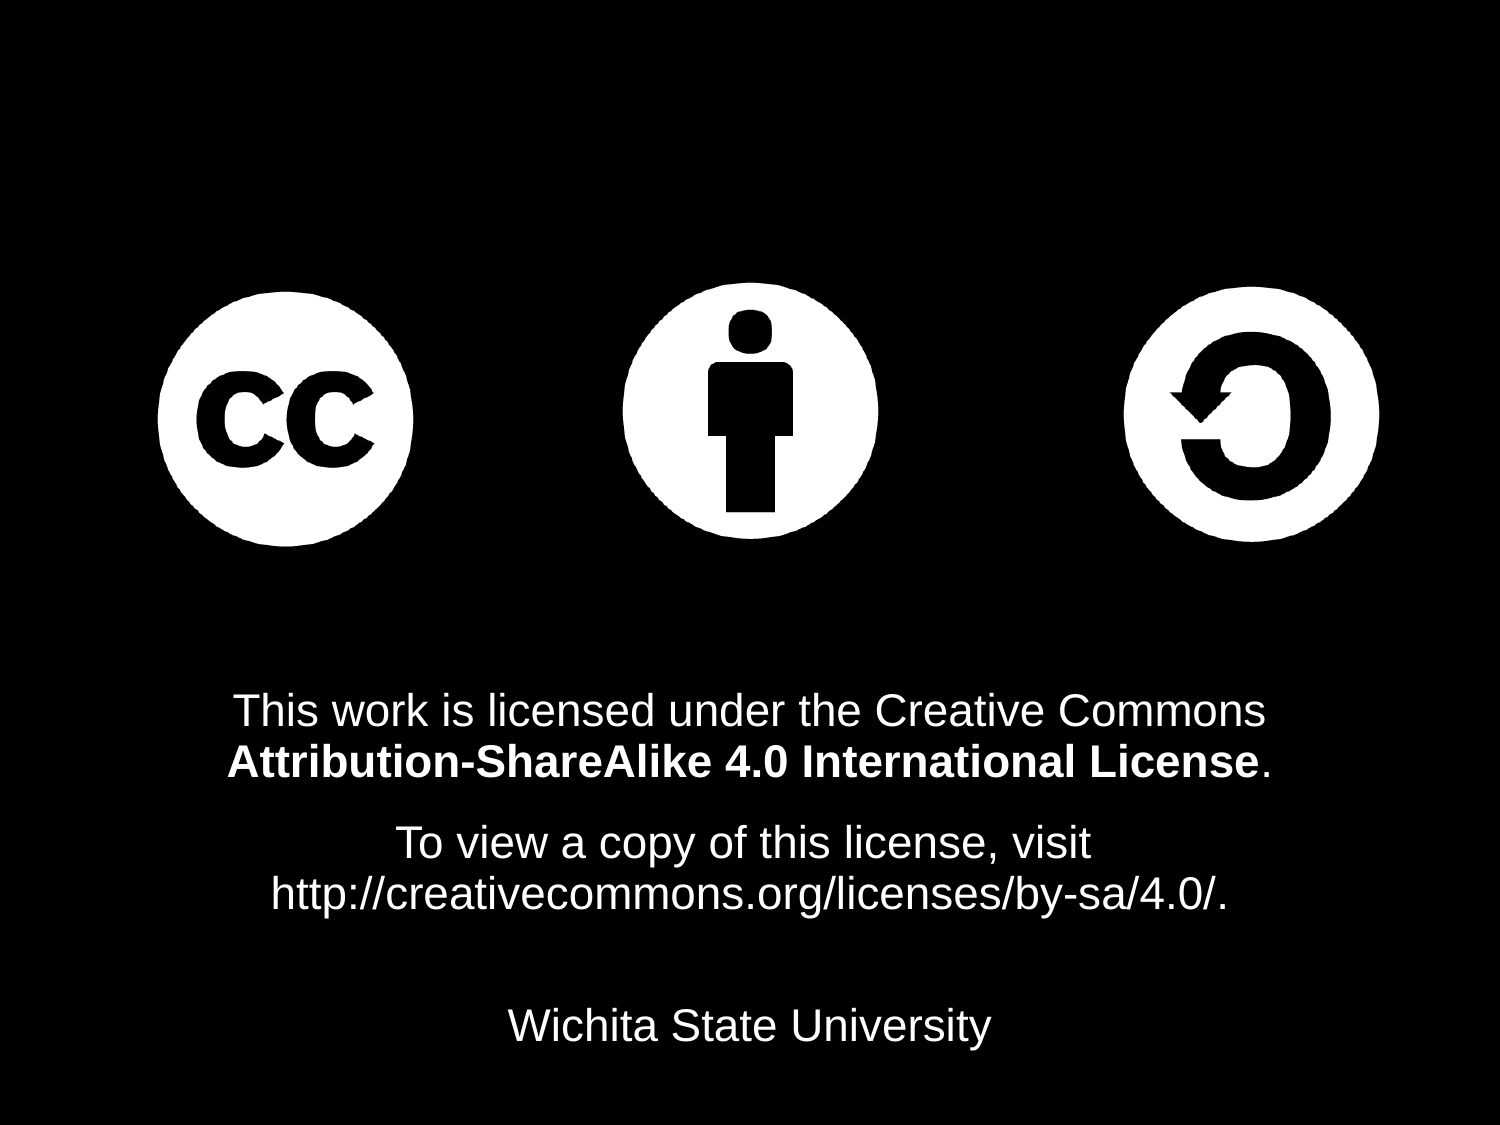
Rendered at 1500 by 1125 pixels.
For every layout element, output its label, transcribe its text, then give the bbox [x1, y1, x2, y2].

picture [594, 254, 906, 567]
picture [129, 263, 441, 575]
picture [1095, 258, 1407, 571]
list This work is licensed under the Creative Commons Attribution-ShareAlike 4.0 International License. To view a copy of this license, visit http://creativecommons.org/licenses/by-sa/4.0/. Wichita State University [75, 603, 1425, 1081]
